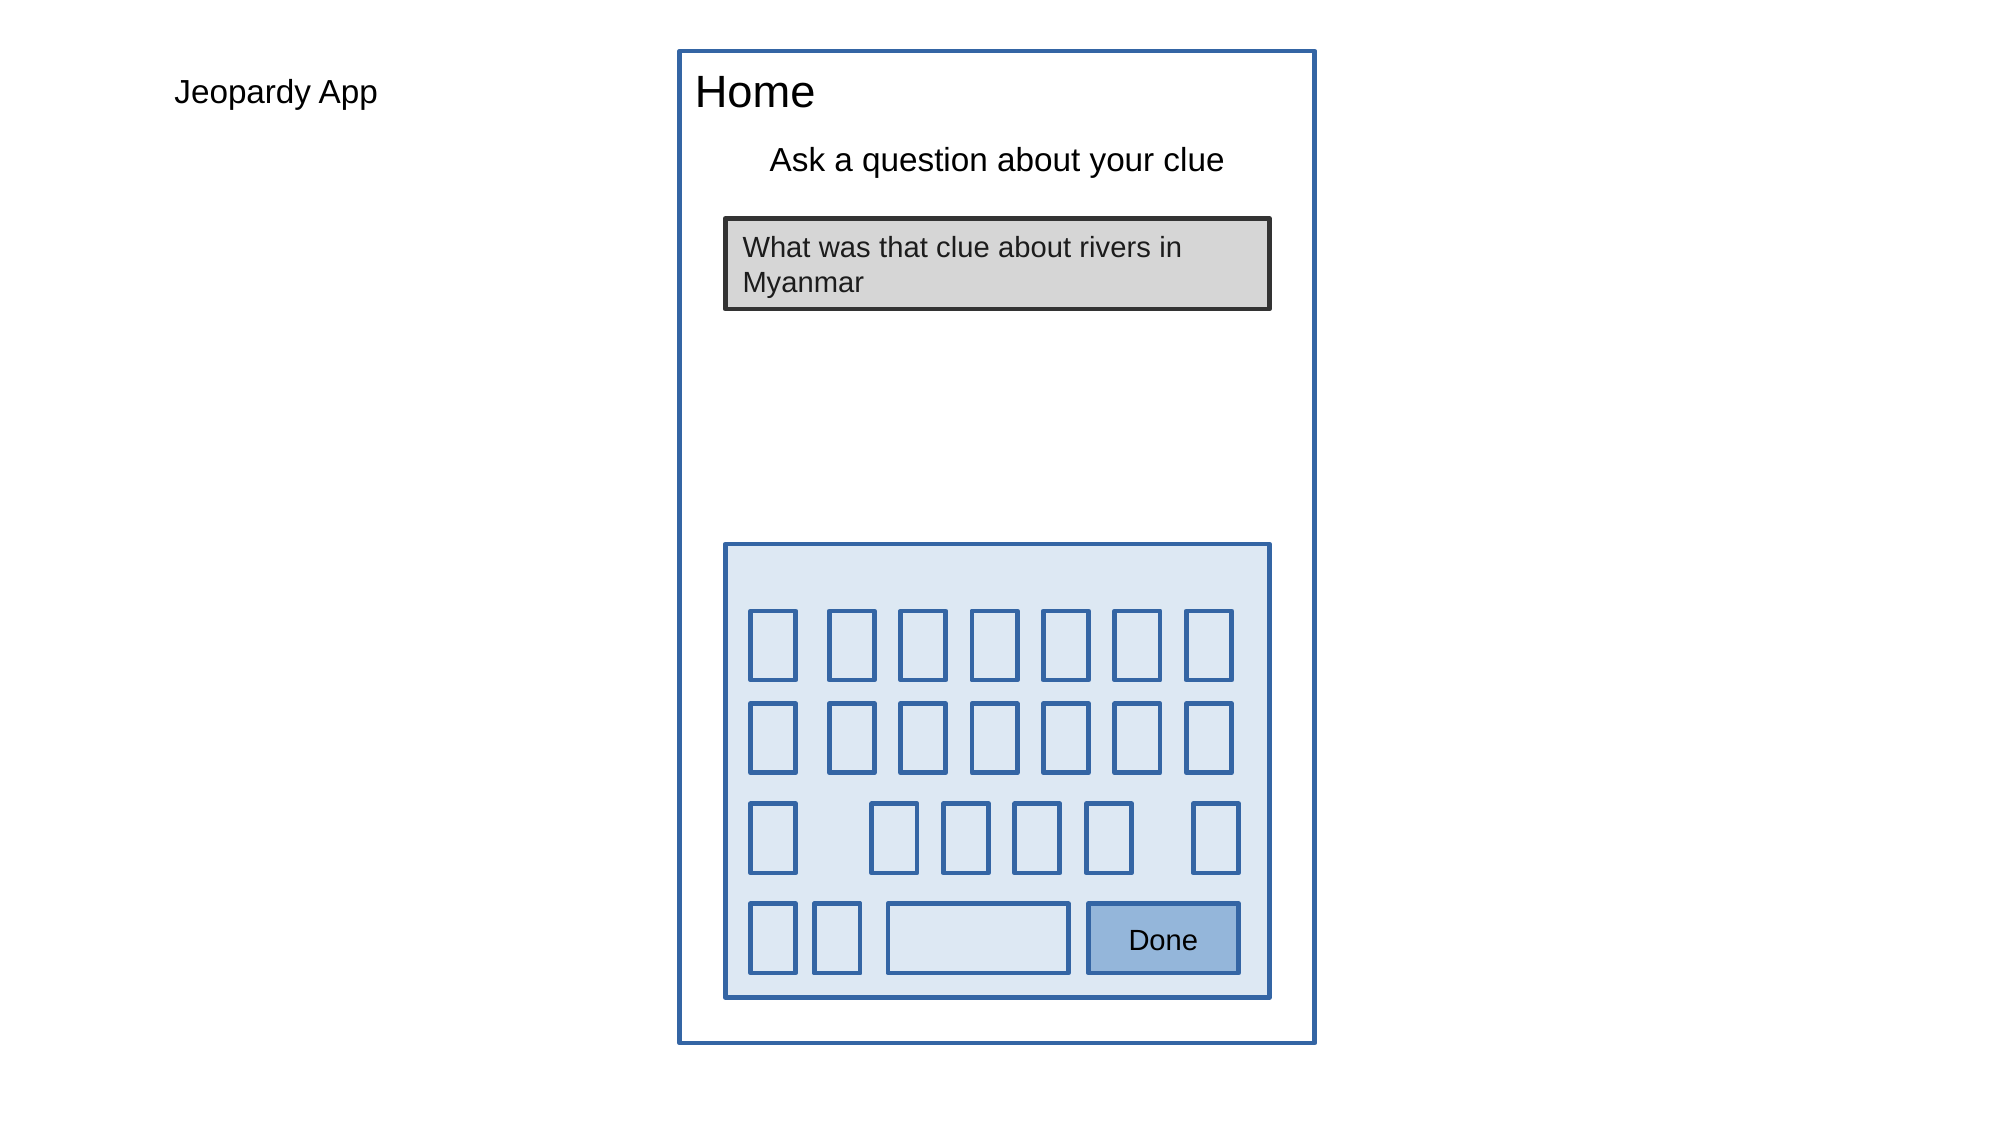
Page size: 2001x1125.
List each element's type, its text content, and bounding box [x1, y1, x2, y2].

text_box [725, 544, 1270, 998]
text_box Home [679, 54, 1315, 130]
text_box Done [1088, 903, 1239, 973]
text_box What was that clue about rivers in Myanmar [725, 292, 1270, 310]
title Jeopardy App [99, 23, 453, 158]
text_box Ask a question about your clue [679, 130, 1315, 292]
